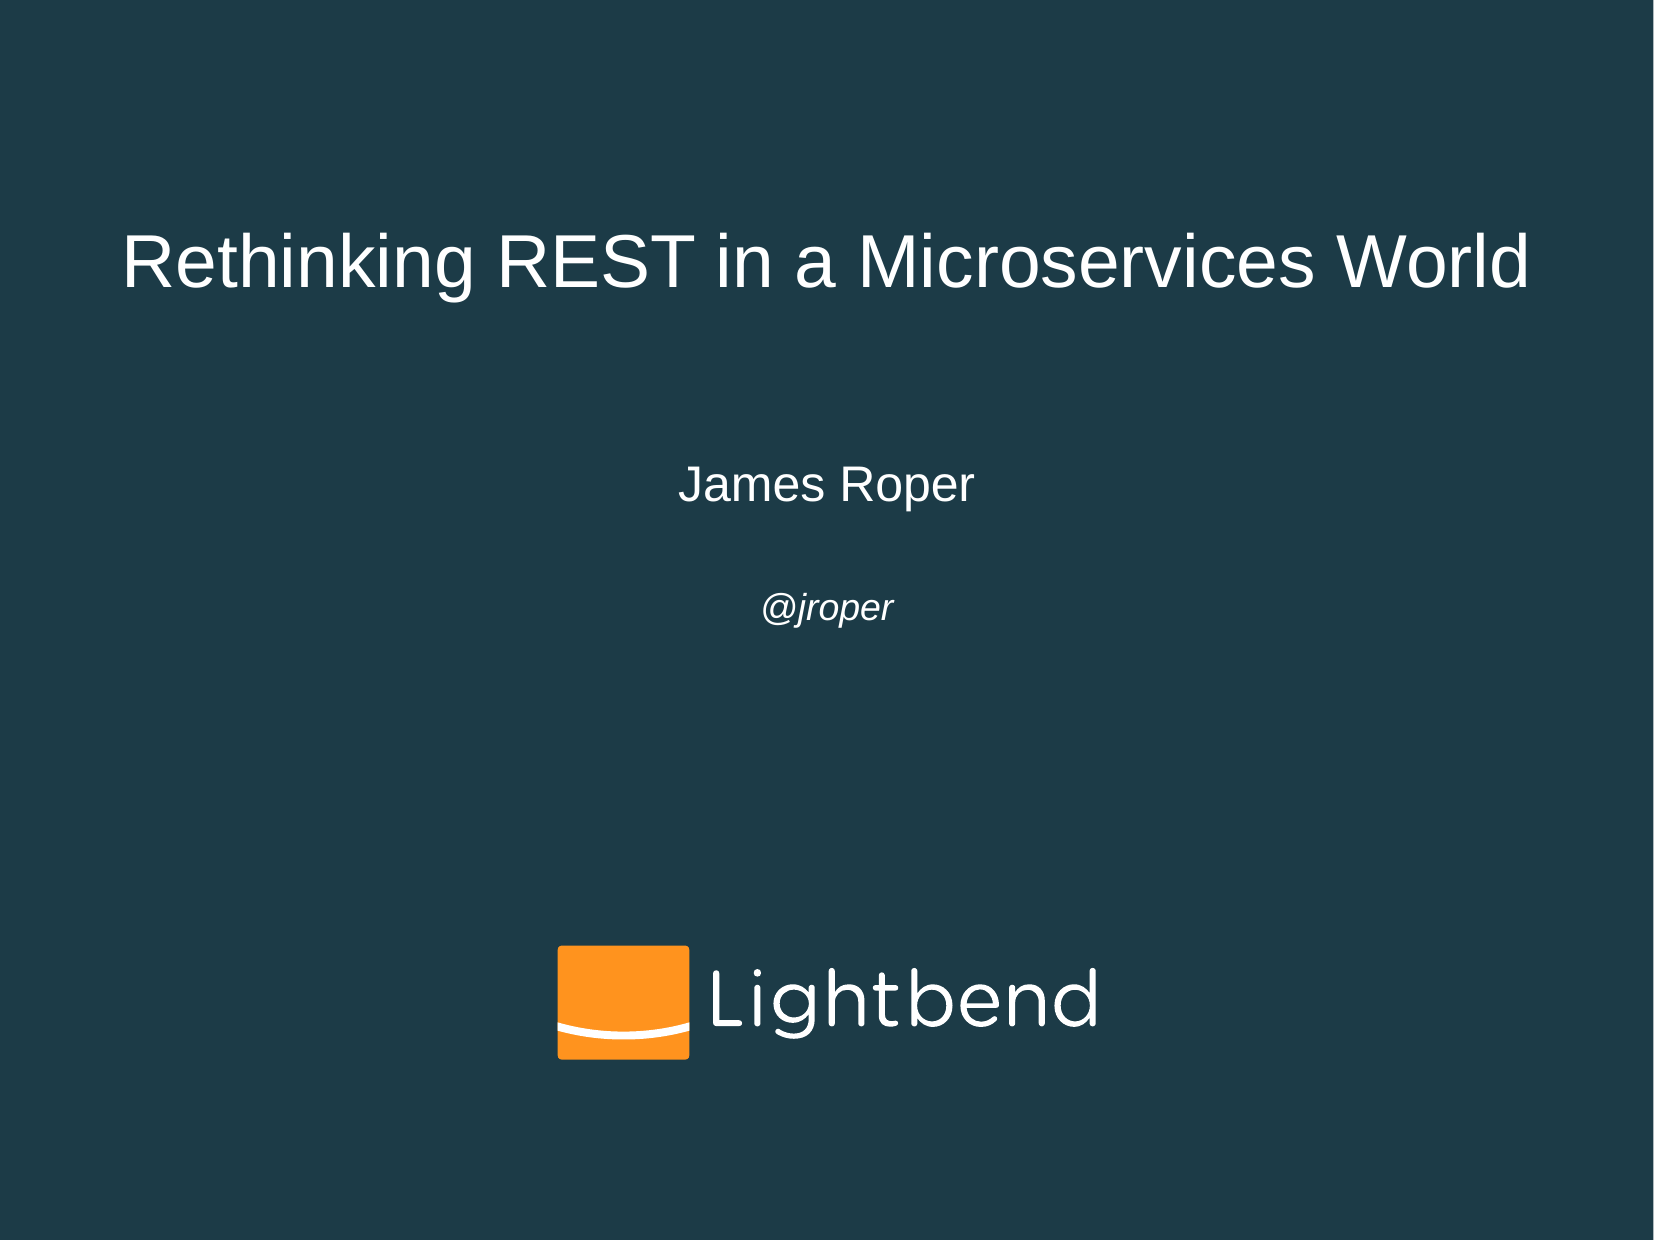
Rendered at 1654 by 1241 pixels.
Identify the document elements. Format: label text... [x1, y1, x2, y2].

text_box James Roper [663, 448, 991, 520]
picture [557, 944, 1097, 1061]
text_box @jroper [745, 578, 909, 636]
text_box Rethinking REST in a Microservices World [106, 212, 1547, 312]
